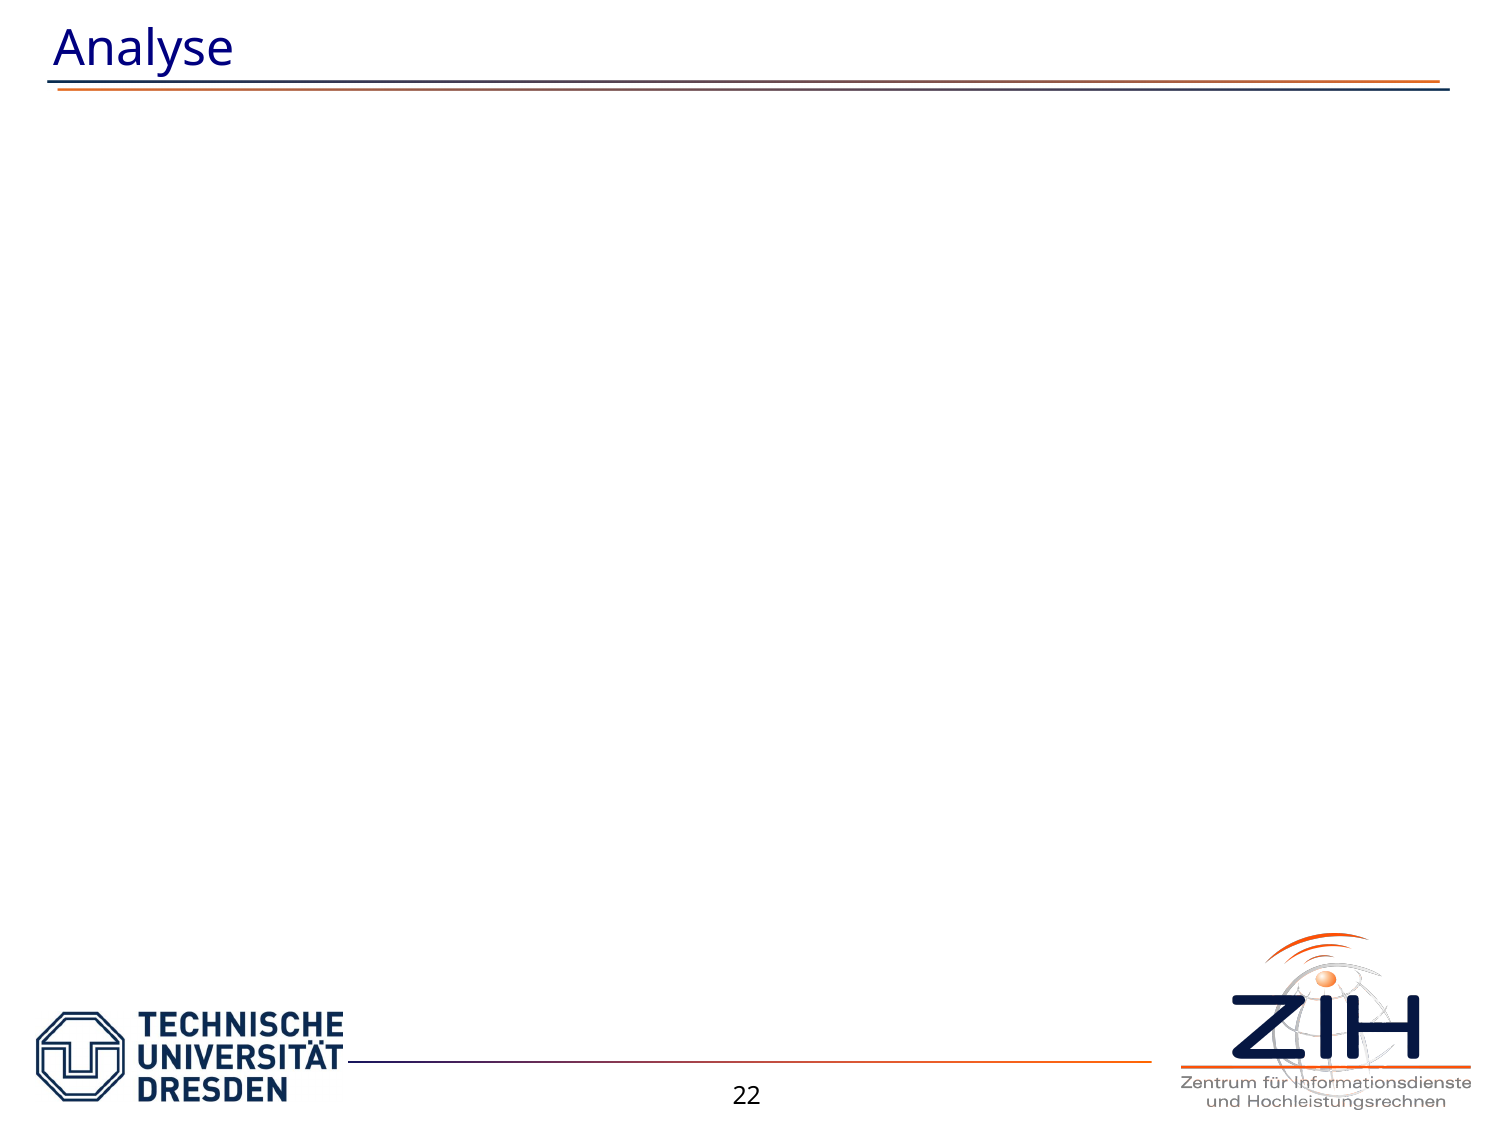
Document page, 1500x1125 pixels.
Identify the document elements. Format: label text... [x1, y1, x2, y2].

picture [47, 80, 1450, 91]
picture [1181, 933, 1471, 1110]
title Analyse [53, 12, 1453, 81]
picture [35, 1011, 343, 1102]
